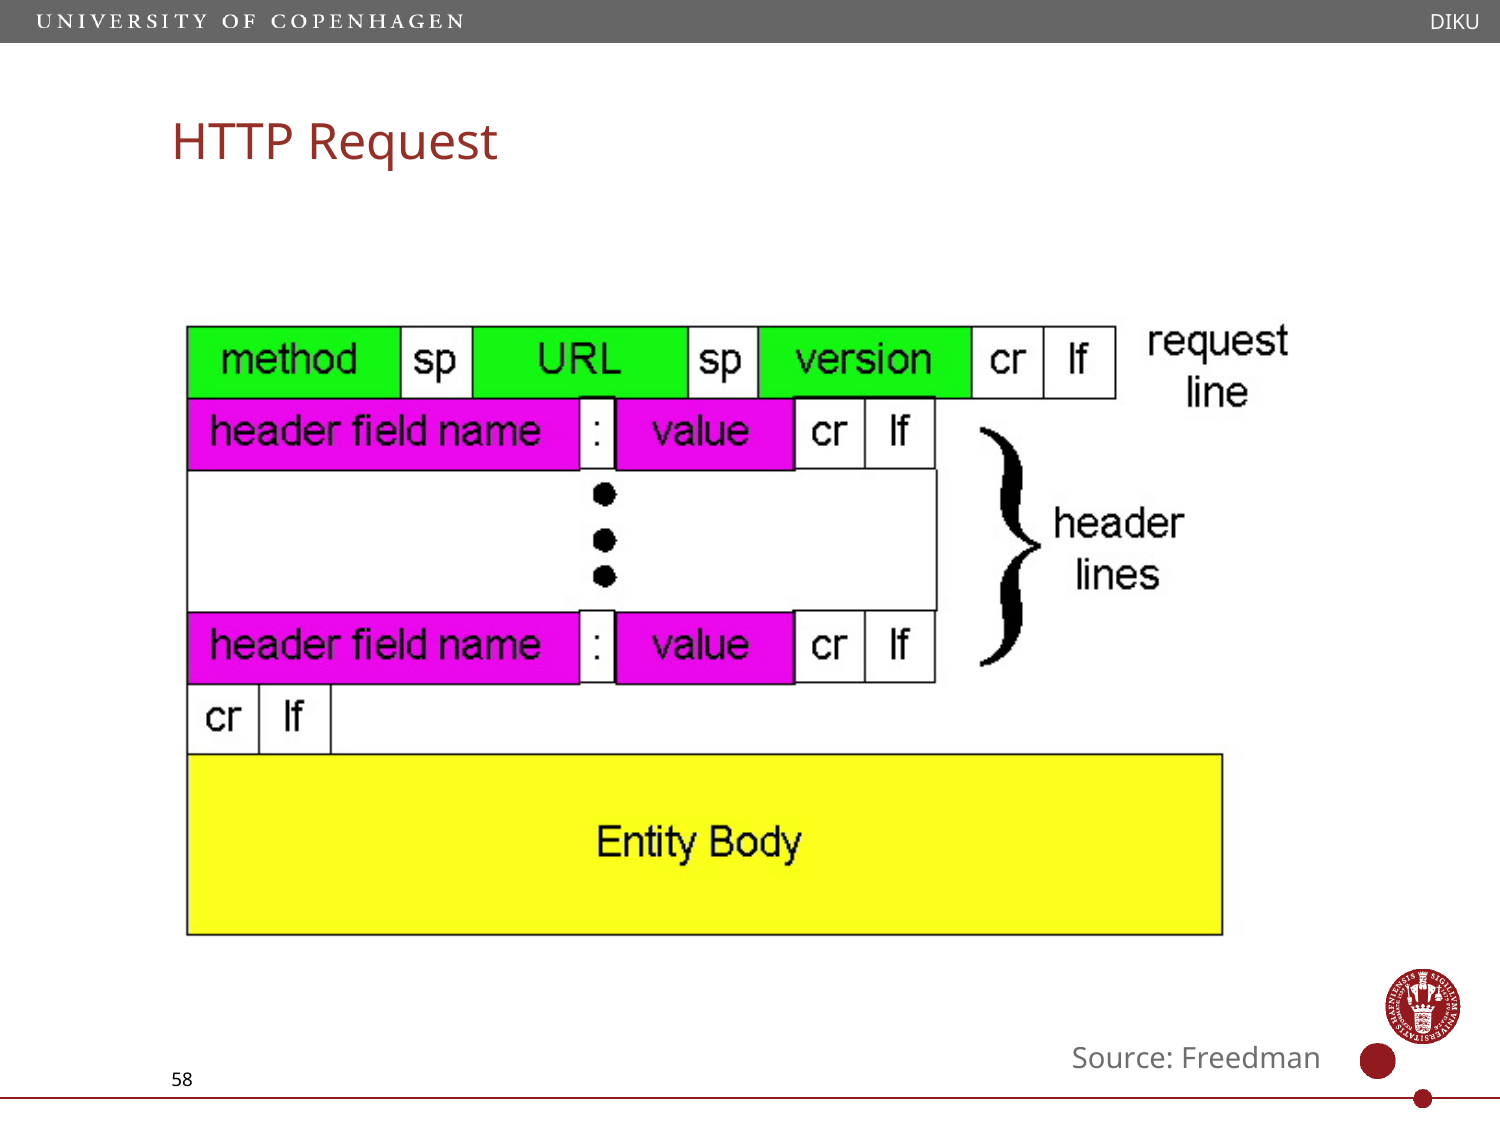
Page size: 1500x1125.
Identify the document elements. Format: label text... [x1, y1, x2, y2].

text_box <number> [171, 1067, 522, 1092]
title HTTP Request [171, 75, 1329, 171]
picture [0, 317, 1500, 1122]
text_box DIKU [469, 0, 1495, 43]
text_box Source: Freedman [1057, 1031, 1377, 1083]
